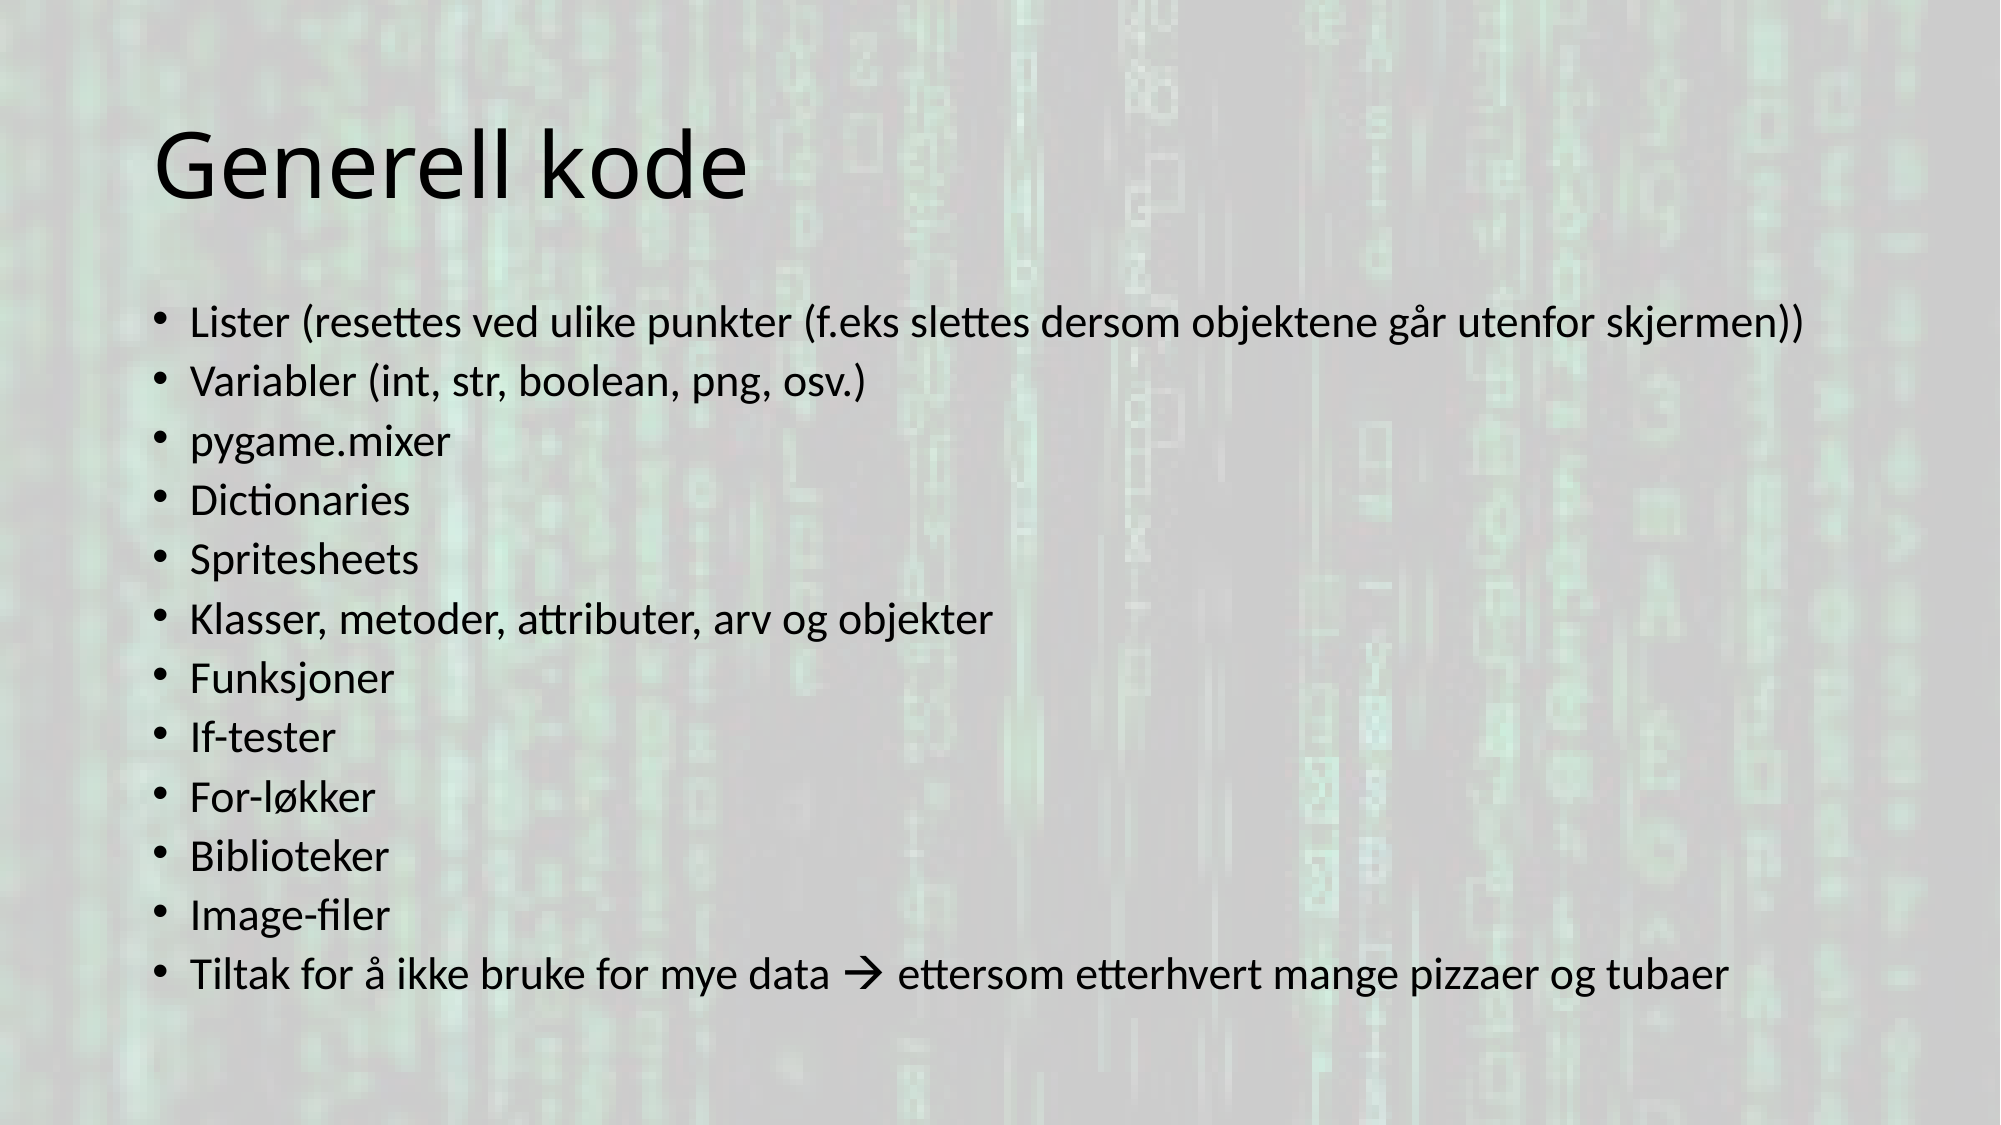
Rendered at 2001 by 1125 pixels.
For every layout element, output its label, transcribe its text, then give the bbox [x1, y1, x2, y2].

list Lister (resettes ved ulike punkter (f.eks slettes dersom objektene går utenfor skjermen)) Variabler (int, str, boolean, png, osv.) pygame.mixer Dictionaries Spritesheets Klasser, metoder, attributer, arv og objekter Funksjoner If-tester For-løkker Biblioteker Image-filer Tiltak for å ikke bruke for mye data  ettersom etterhvert mange pizzaer og tubaer [137, 299, 1863, 1014]
picture [0, 0, 2000, 1125]
title Generell kode [137, 59, 1863, 278]
